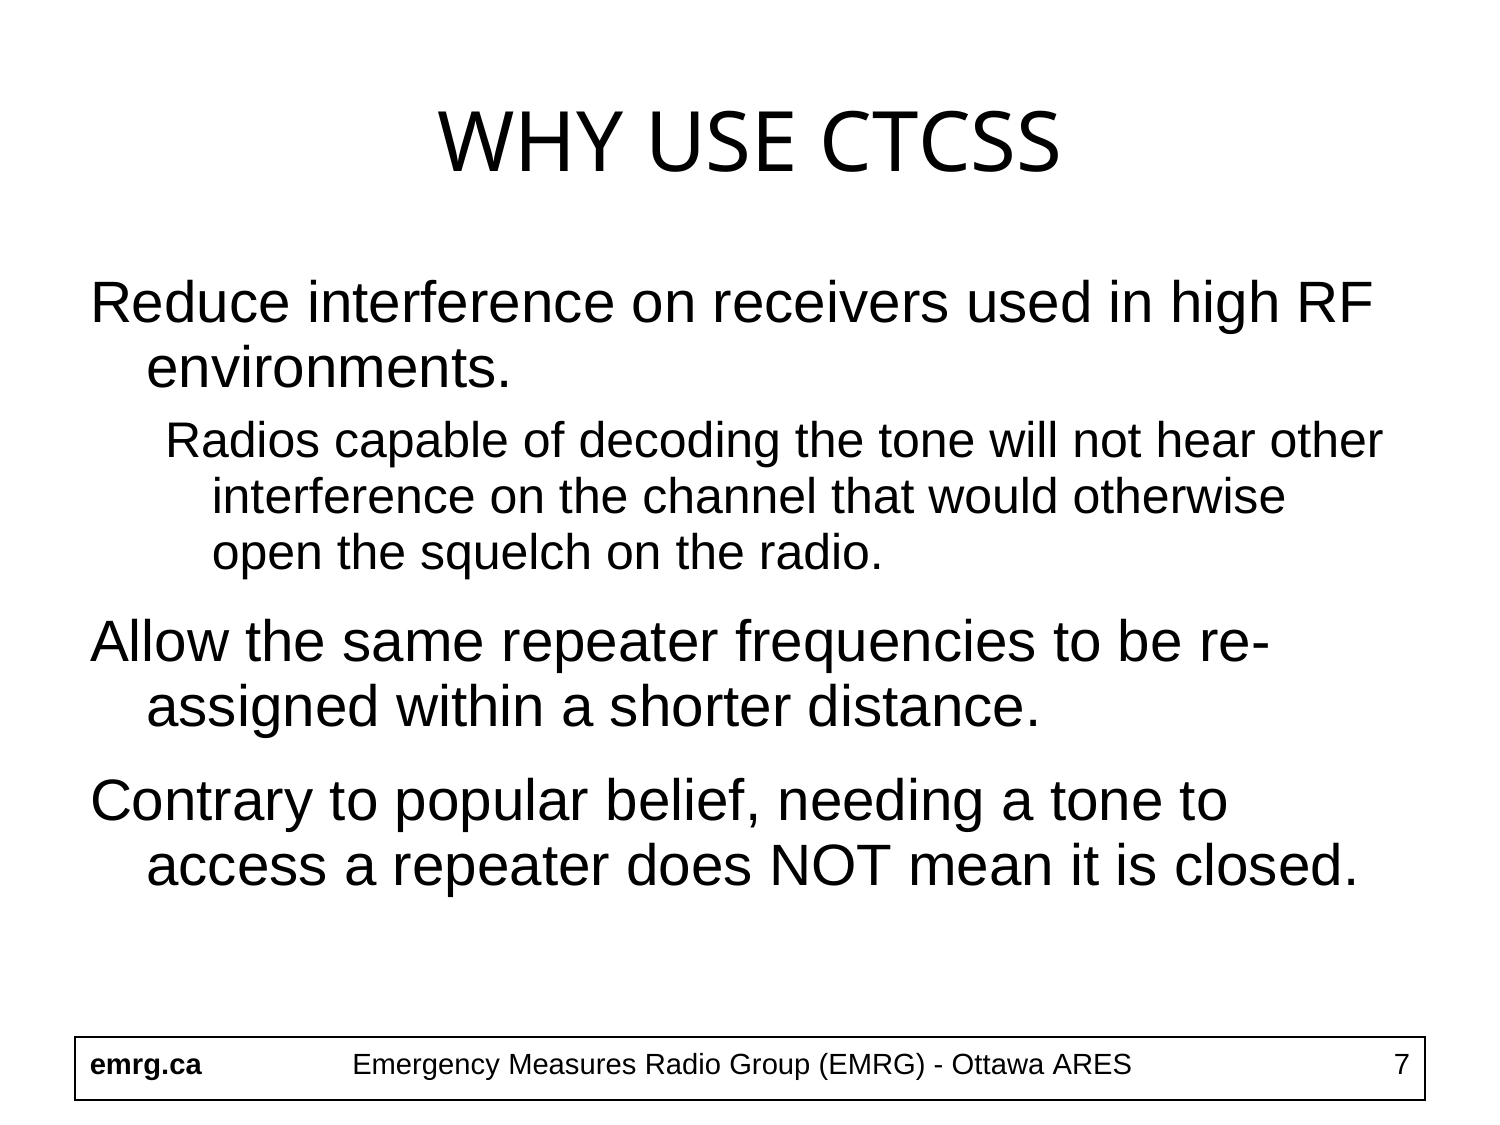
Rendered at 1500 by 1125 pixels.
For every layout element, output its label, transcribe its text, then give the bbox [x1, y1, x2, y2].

list Reduce interference on receivers used in high RF environments. Radios capable of decoding the tone will not hear other interference on the channel that would otherwise open the squelch on the radio. Allow the same repeater frequencies to be re-assigned within a shorter distance. Contrary to popular belief, needing a tone to access a repeater does NOT mean it is closed. [75, 262, 1426, 1048]
title WHY USE CTCSS [75, 45, 1426, 233]
text_box <number> [1246, 1037, 1426, 1103]
text_box Emergency Measures Radio Group (EMRG) - Ottawa ARES [247, 1037, 1238, 1103]
